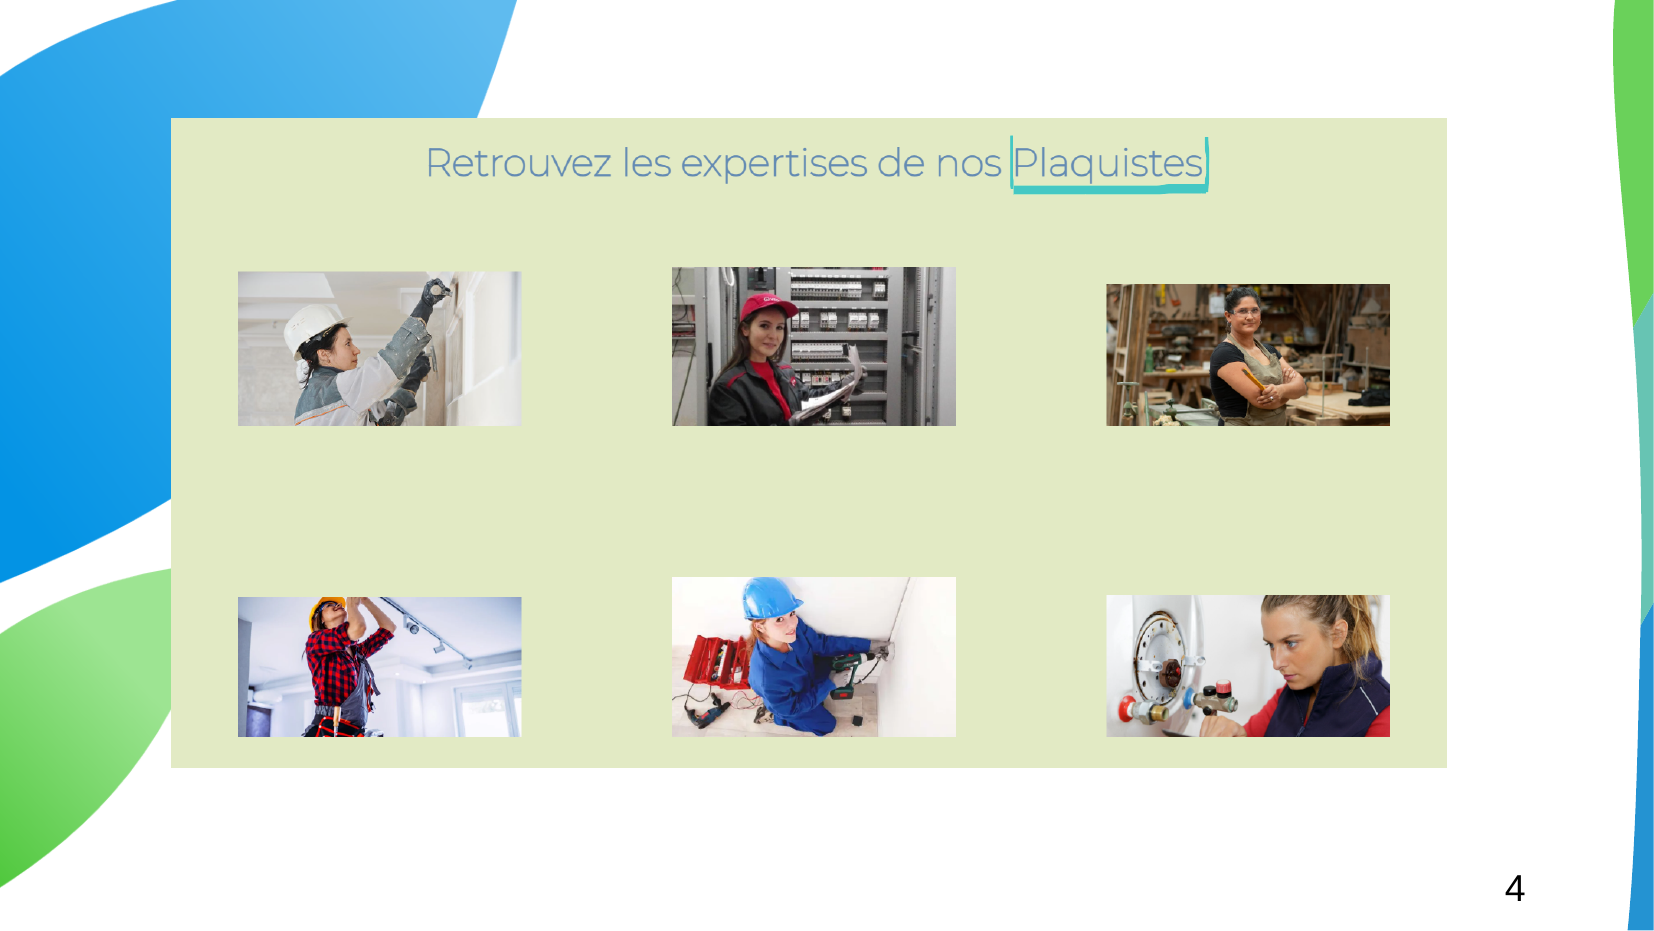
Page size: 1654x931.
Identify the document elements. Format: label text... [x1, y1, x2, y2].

picture [0, 0, 1447, 891]
text_box <numéro> [1490, 860, 1654, 931]
